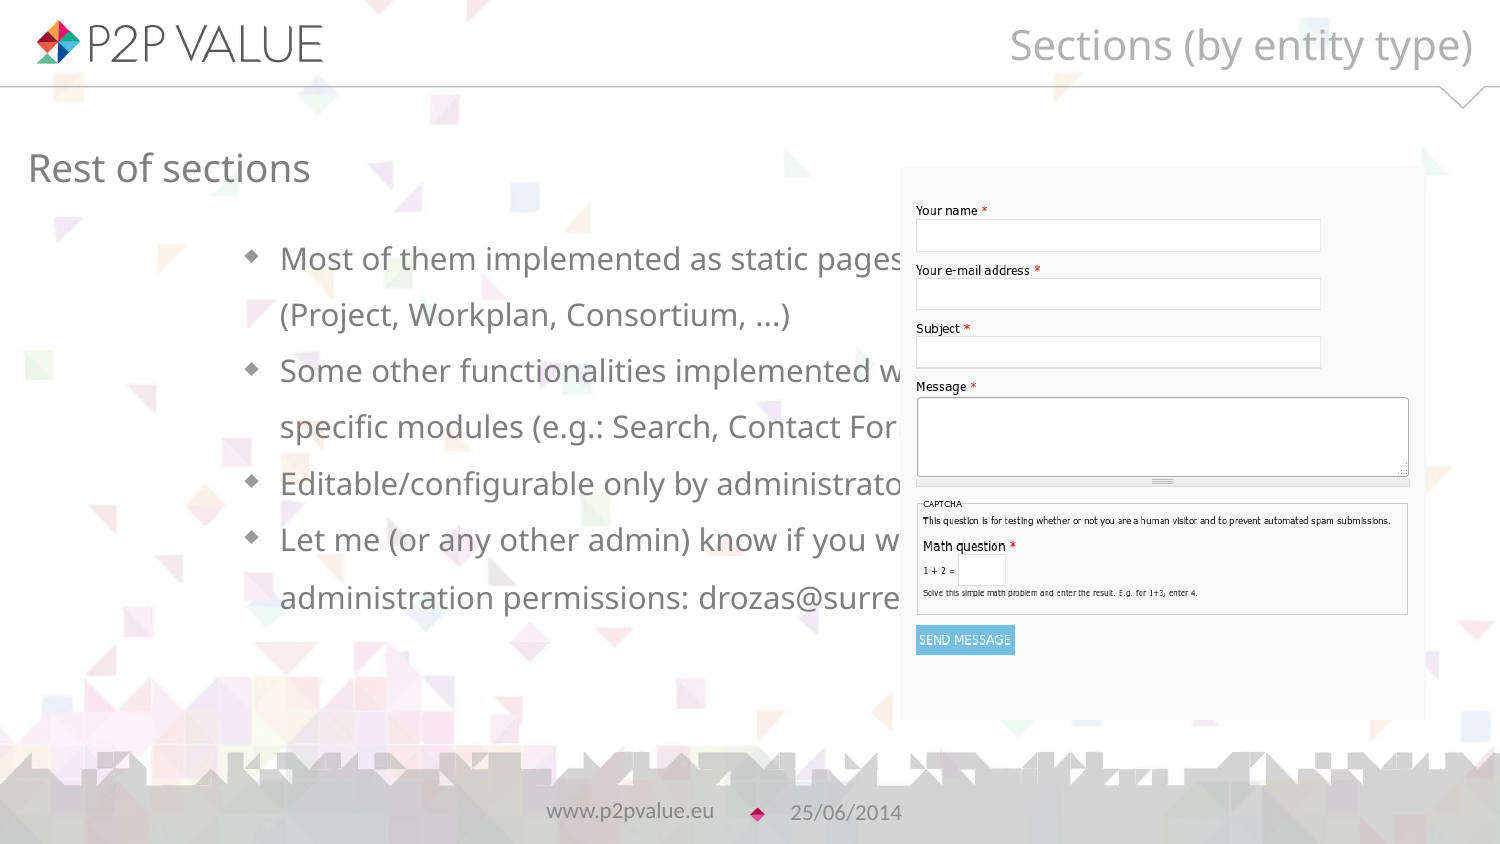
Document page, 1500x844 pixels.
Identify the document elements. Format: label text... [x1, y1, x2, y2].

text_box www.p2pvalue.eu [540, 789, 759, 829]
picture [0, 0, 1500, 844]
slide_number 25/06/2014 [777, 788, 1470, 834]
text_box Rest of sections [13, 136, 566, 198]
text_box Most of them implemented as static pages (Project, Workplan, Consortium, ...) Some other functionalities implemented with specific modules (e.g.: Search, Contact Form, etc.) Editable/configurable only by administrators Let me (or any other admin) know if you want to get administration permissions: drozas@surrey.ac.uk [229, 213, 1067, 742]
title Sections (by entity type) [565, 0, 1487, 88]
